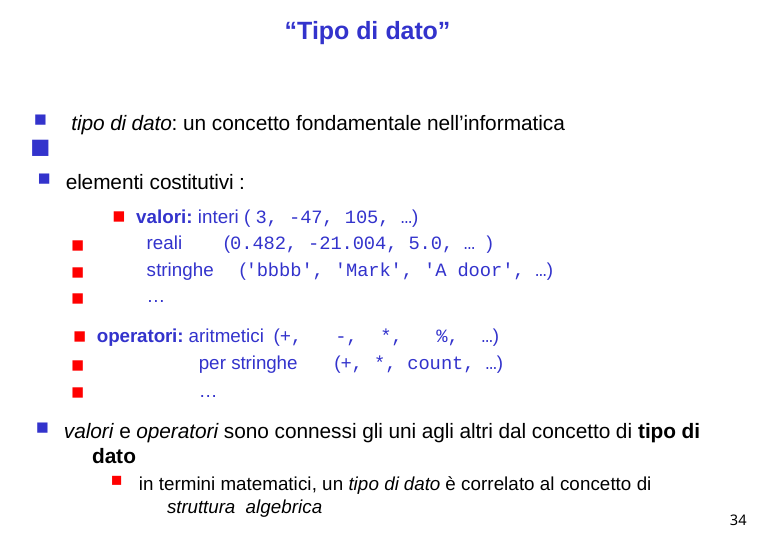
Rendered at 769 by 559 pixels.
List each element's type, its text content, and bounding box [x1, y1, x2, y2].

text_box ■ ■ ■ [69, 233, 85, 308]
text_box operatori: aritmetici (+, [69, 321, 304, 349]
title “Tipo di dato” [282, 12, 453, 47]
text_box 34 [727, 509, 750, 531]
text_box ■ ■ [69, 353, 85, 402]
text_box per stringhe … [196, 344, 301, 403]
text_box reali stringhe … [144, 223, 216, 309]
text_box tipo di dato: un concetto fondamentale nell’informatica elementi costitutivi : valori: interi ( 3, -47, 105, …) [29, 107, 570, 228]
text_box (0.482, -21.004, 5.0, … ) ('bbbb', 'Mark', 'A door', …) [221, 223, 558, 283]
text_box -, *, %, …) (+, *, count, …) [332, 316, 507, 376]
text_box valori e operatori sono connessi gli uni agli altri dal concetto di tipo di dato in termini matematici, un tipo di dato è correlato al concetto di struttura algebrica [31, 415, 711, 520]
